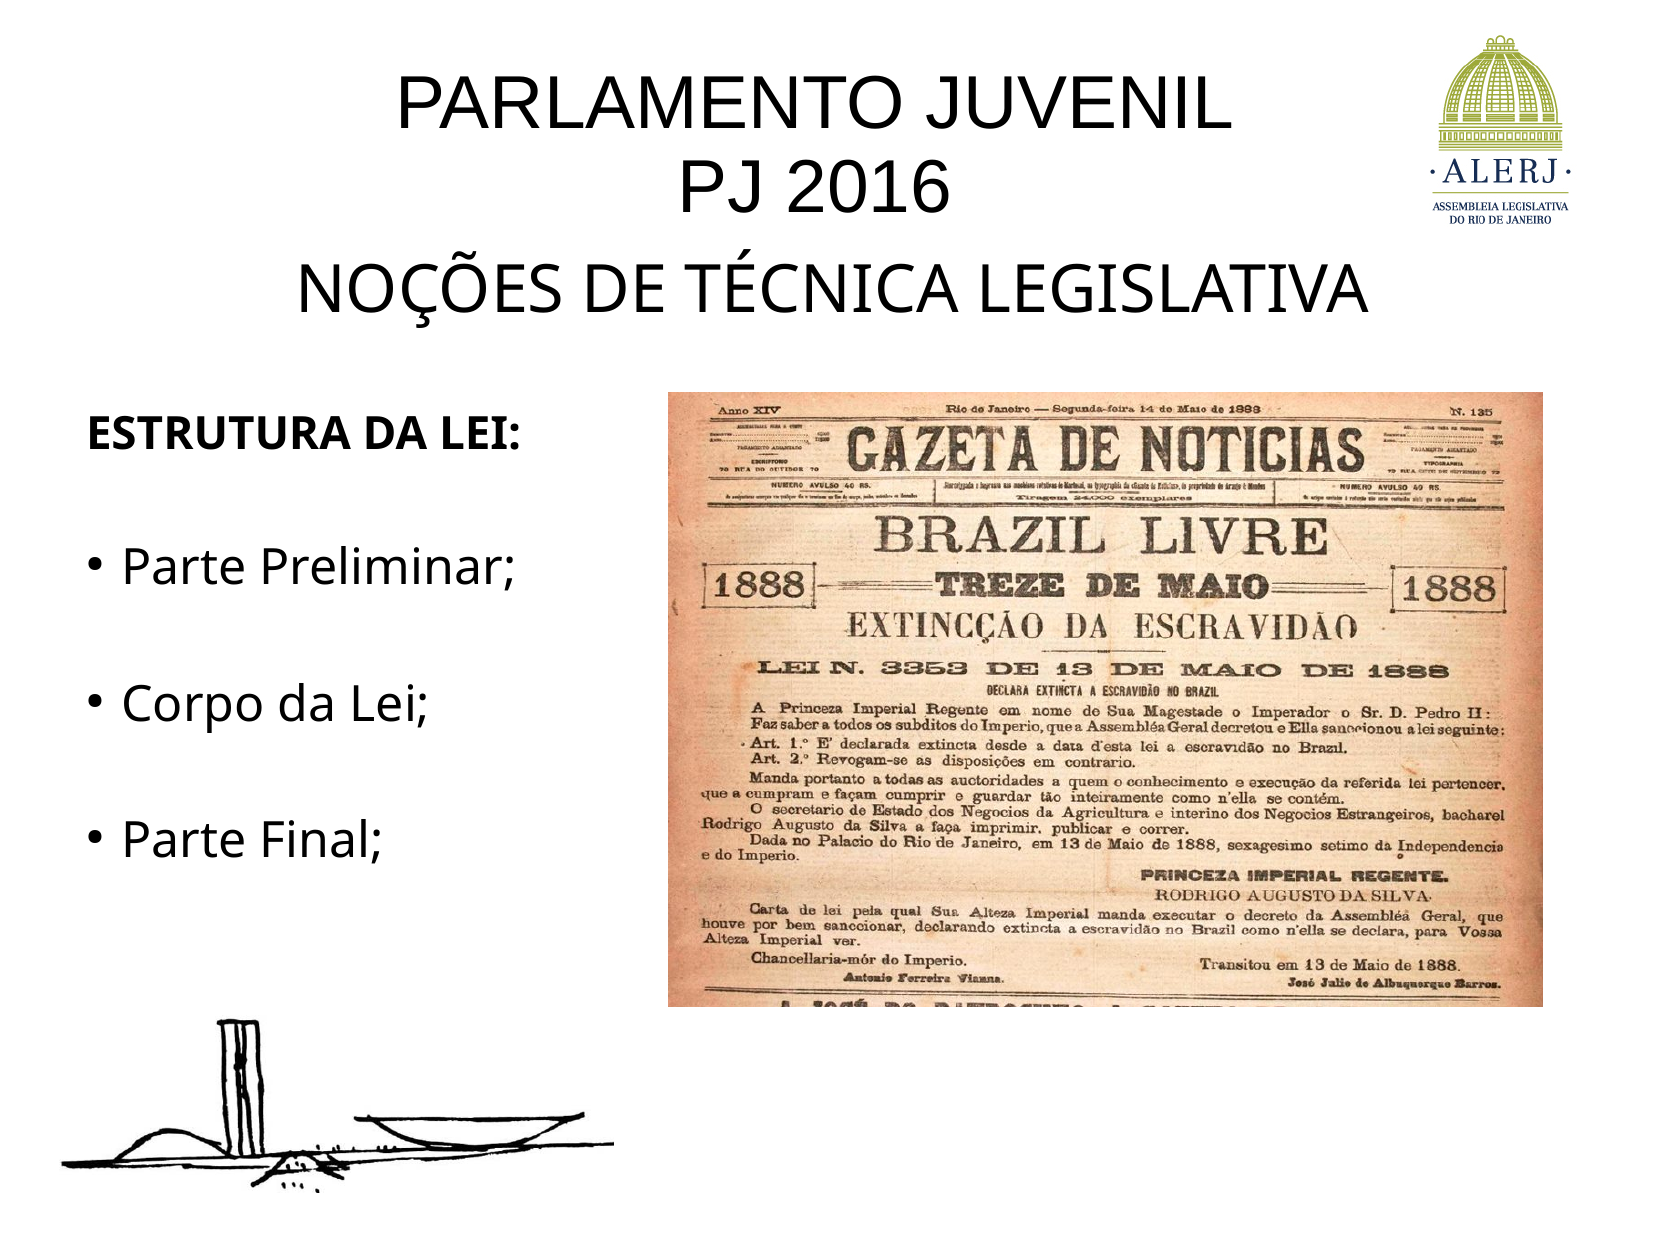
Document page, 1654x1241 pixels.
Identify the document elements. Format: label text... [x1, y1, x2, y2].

picture [59, 1015, 614, 1193]
title PARLAMENTO JUVENIL PJ 2016 [47, 40, 1583, 249]
picture [668, 392, 1543, 1007]
text_box ESTRUTURA DA LEI: Parte Preliminar; Corpo da Lei; Parte Final; [71, 393, 1548, 1063]
picture [1358, 23, 1642, 235]
text_box NOÇÕES DE TÉCNICA LEGISLATIVA [94, 229, 1571, 343]
